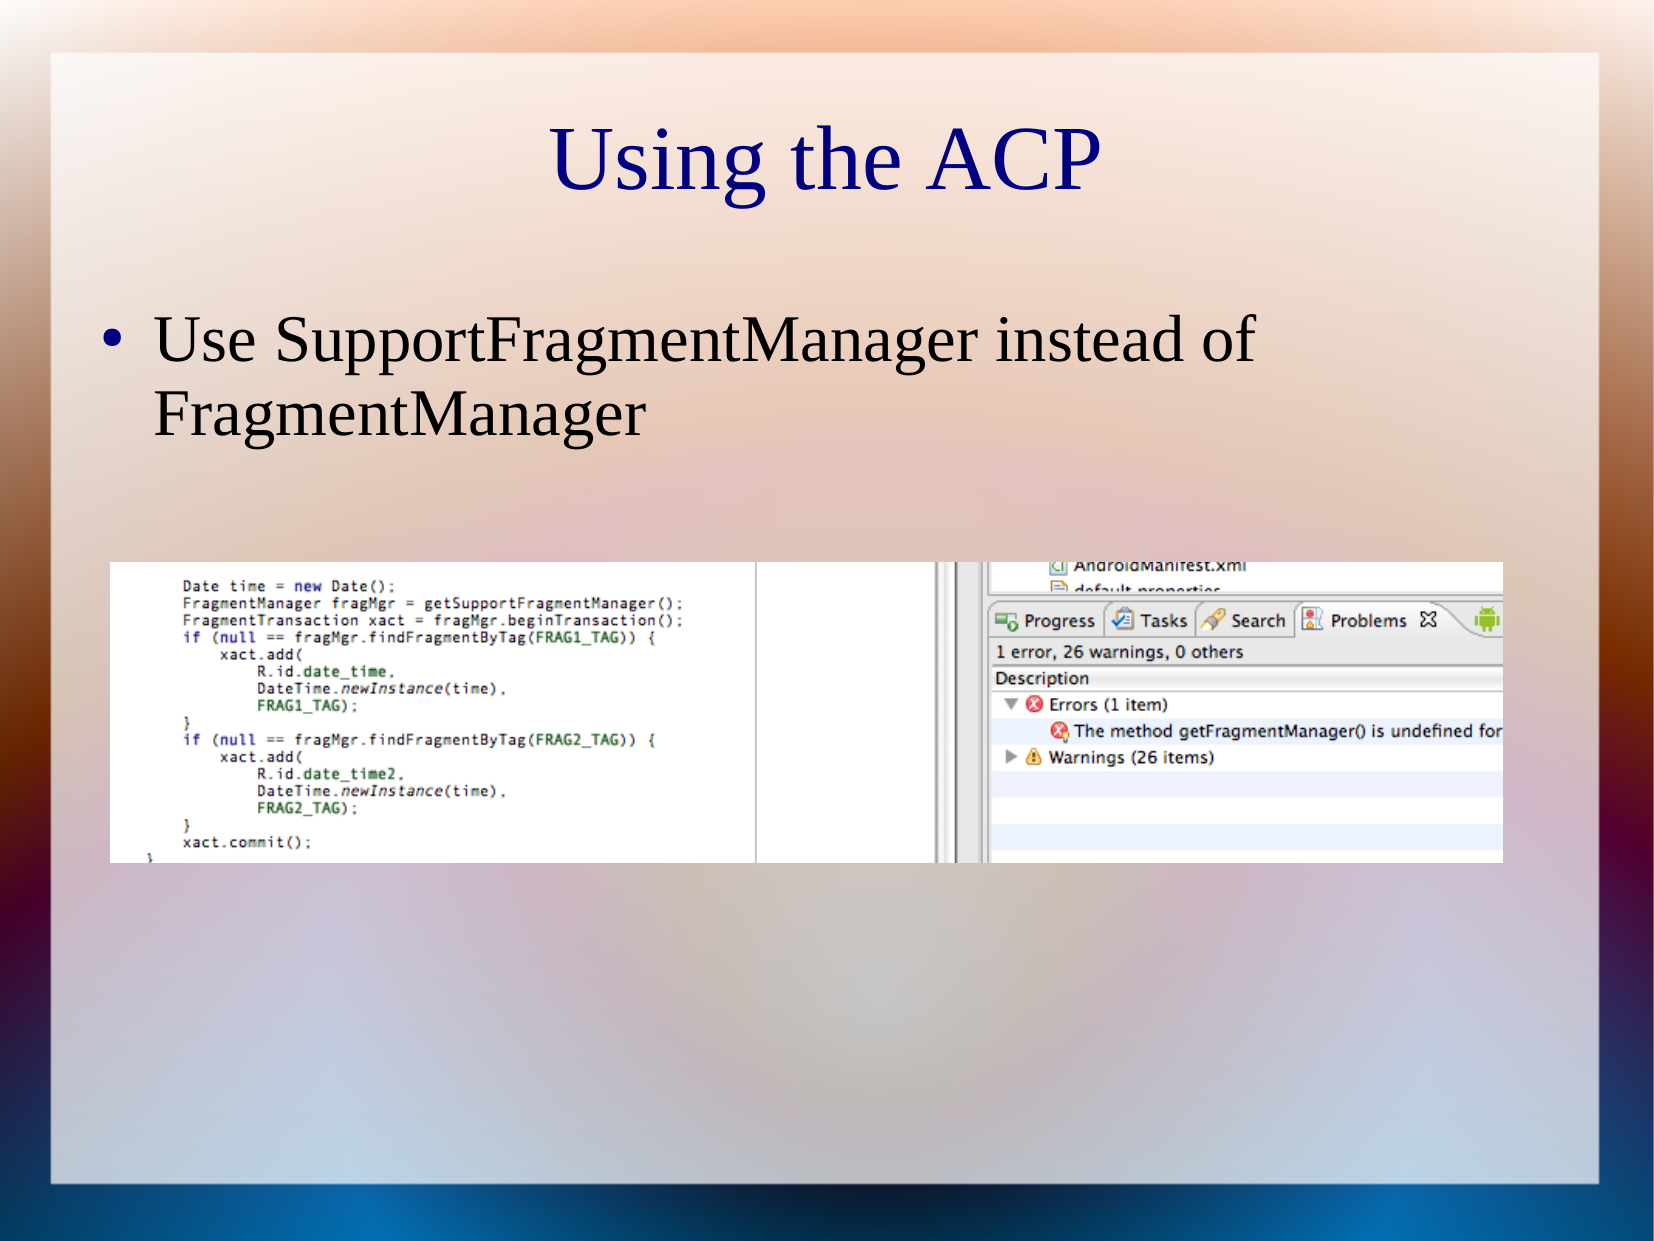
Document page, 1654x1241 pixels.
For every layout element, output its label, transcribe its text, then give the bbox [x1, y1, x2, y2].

list Use SupportFragmentManager instead of FragmentManager [82, 302, 1571, 1046]
title Using the ACP [82, 55, 1571, 263]
picture [0, 0, 1654, 1241]
